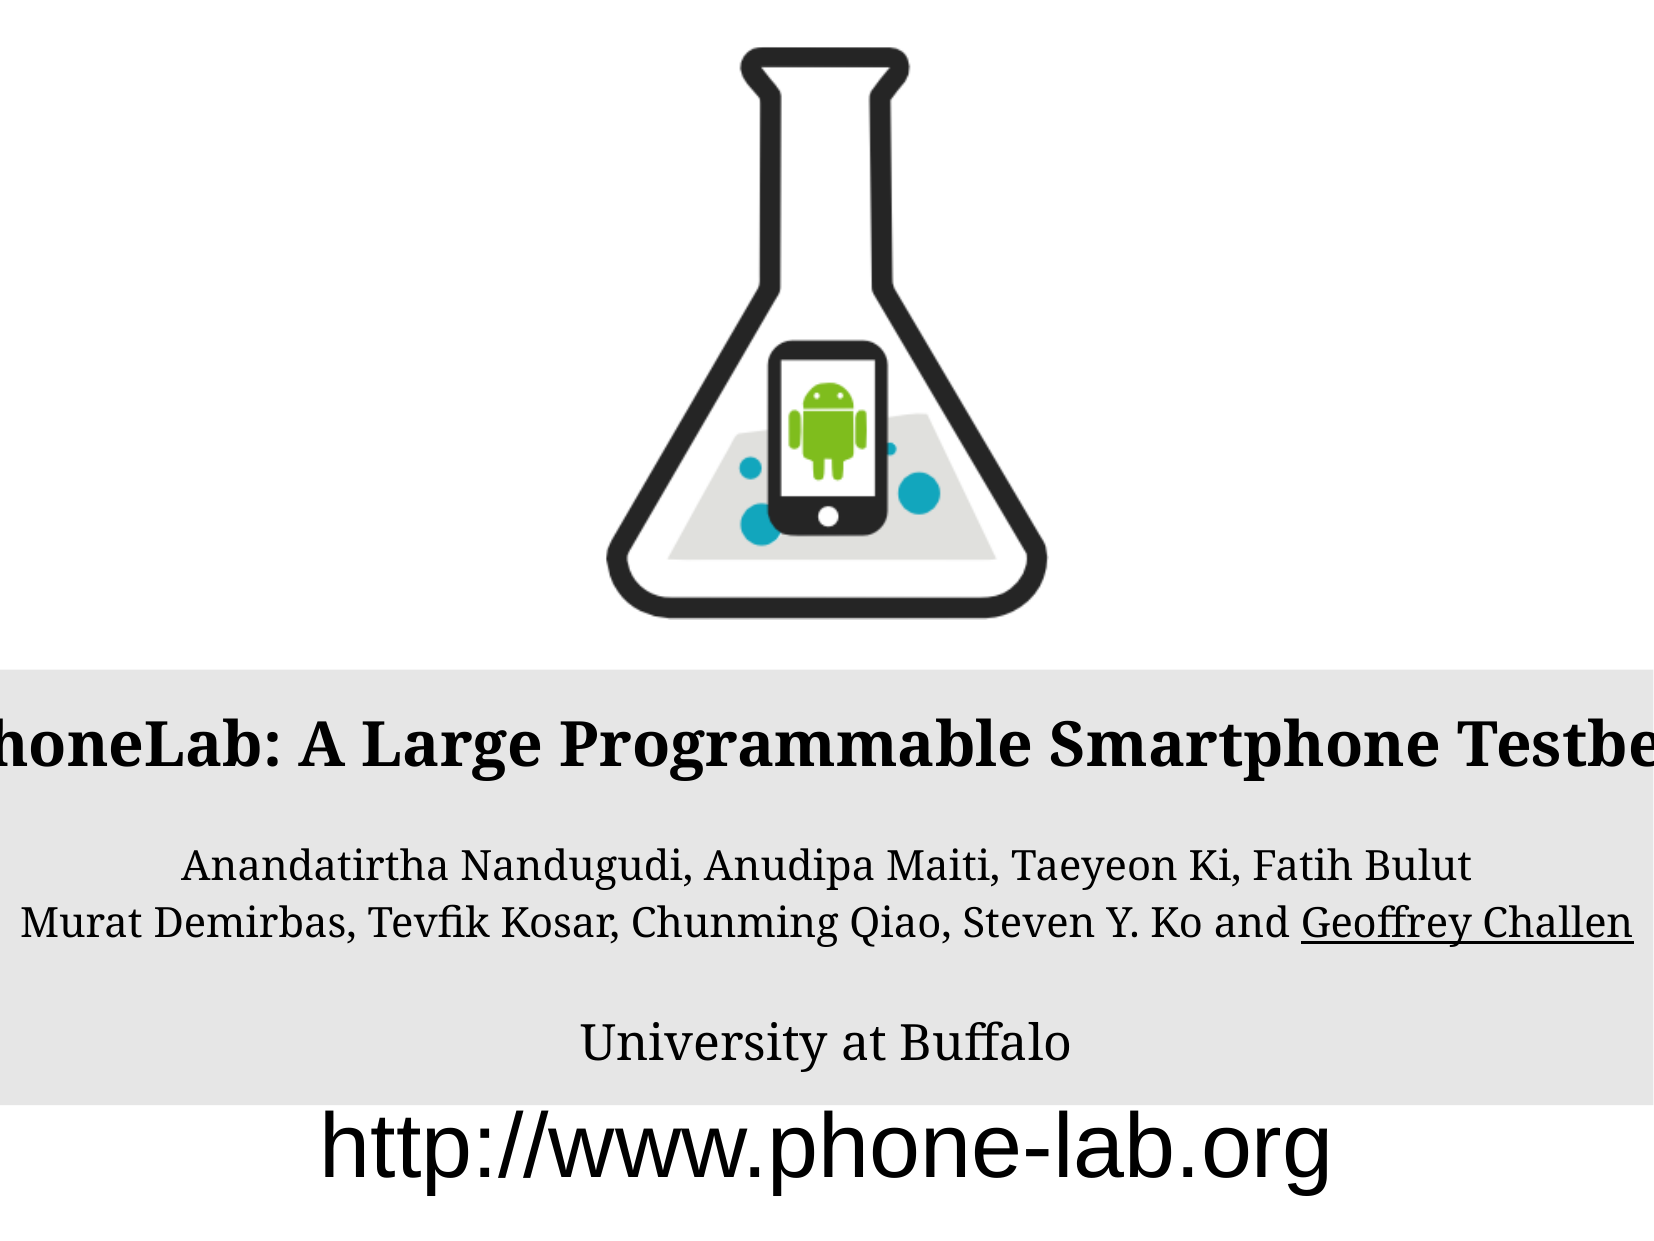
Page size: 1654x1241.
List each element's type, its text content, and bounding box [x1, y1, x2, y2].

picture [605, 46, 1049, 621]
text_box PhoneLab: A Large Programmable Smartphone Testbed Anandatirtha Nandugudi, Anudipa Maiti, Taeyeon Ki, Fatih Bulut Murat Demirbas, Tevfik Kosar, Chunming Qiao, Steven Y. Ko and Geoffrey Challen University at Buffalo [0, 669, 1654, 1041]
text_box http://www.phone-lab.org [304, 1086, 1349, 1194]
